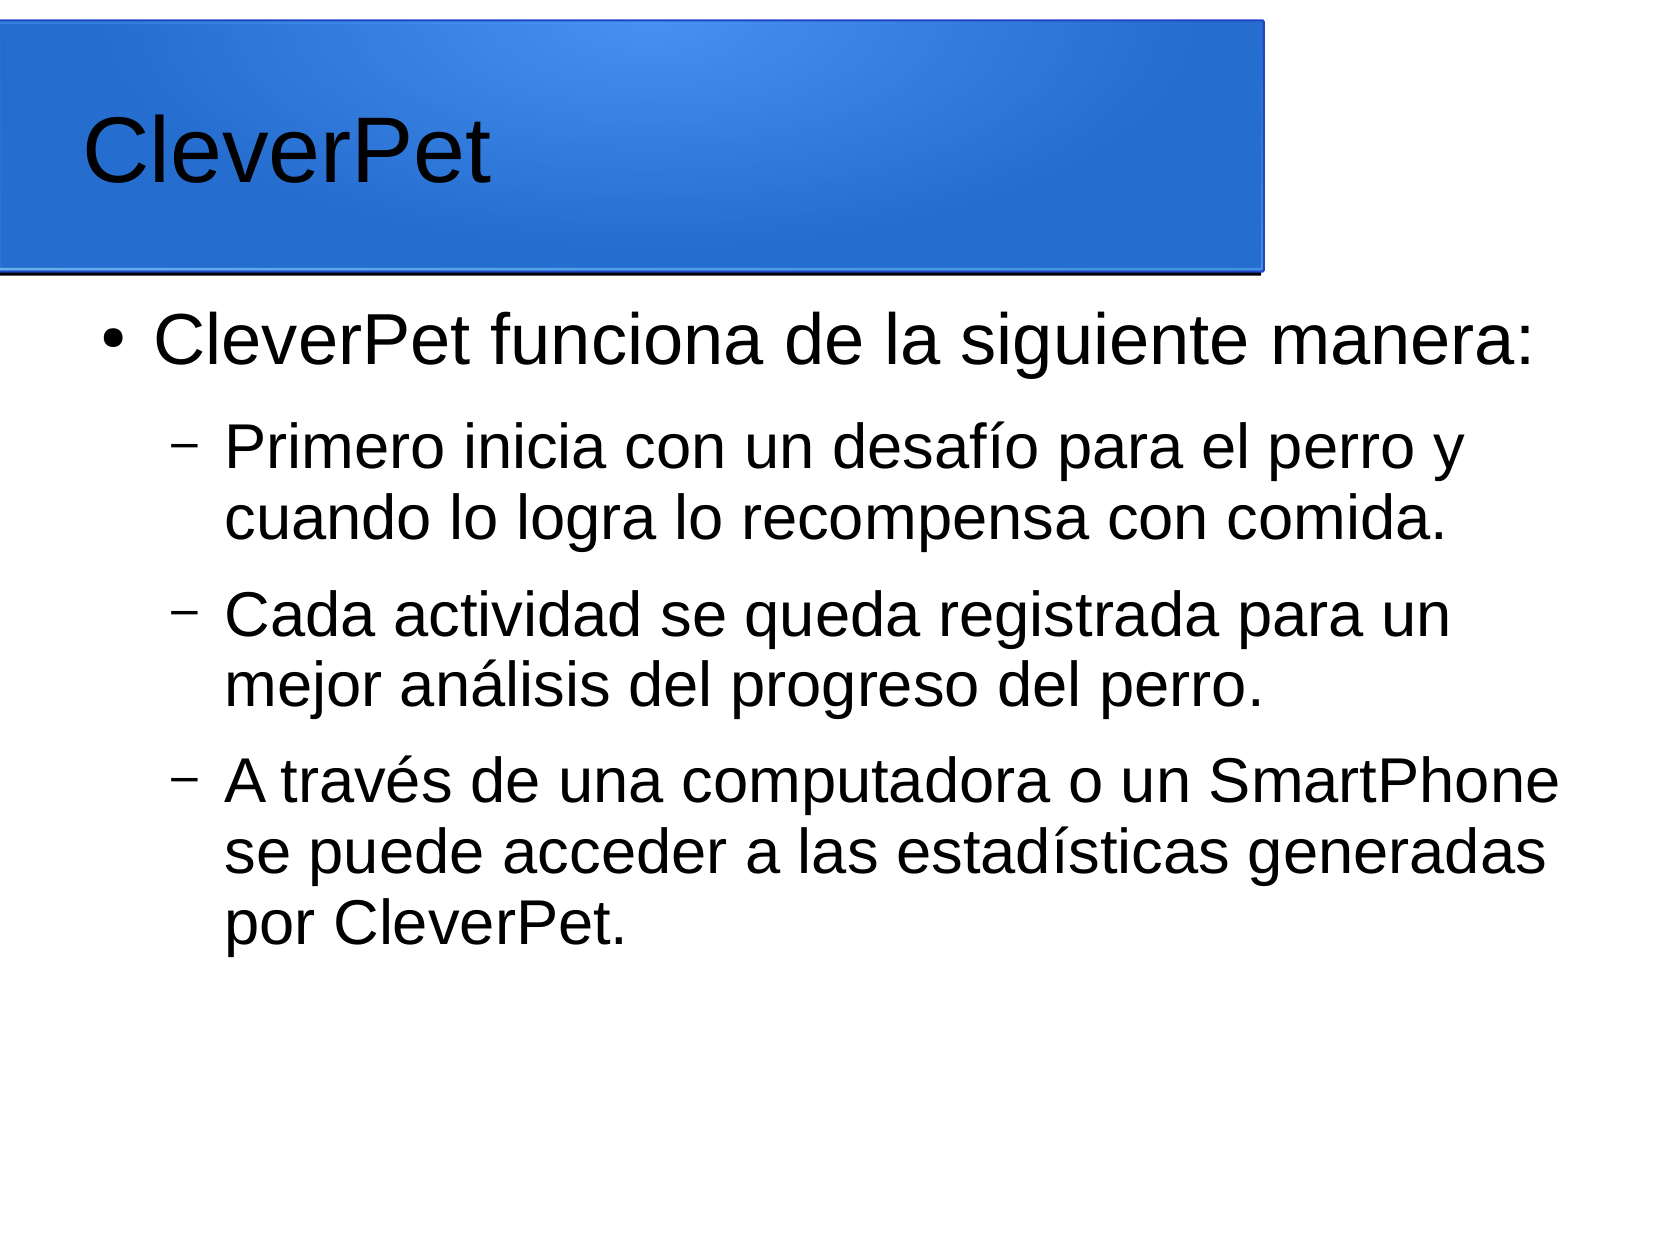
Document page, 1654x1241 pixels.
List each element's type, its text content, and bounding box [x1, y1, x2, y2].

list CleverPet funciona de la siguiente manera: Primero inicia con un desafío para el perro y cuando lo logra lo recompensa con comida. Cada actividad se queda registrada para un mejor análisis del progreso del perro. A través de una computadora o un SmartPhone se puede acceder a las estadísticas generadas por CleverPet. [82, 299, 1571, 1019]
title CleverPet [82, 47, 1235, 252]
